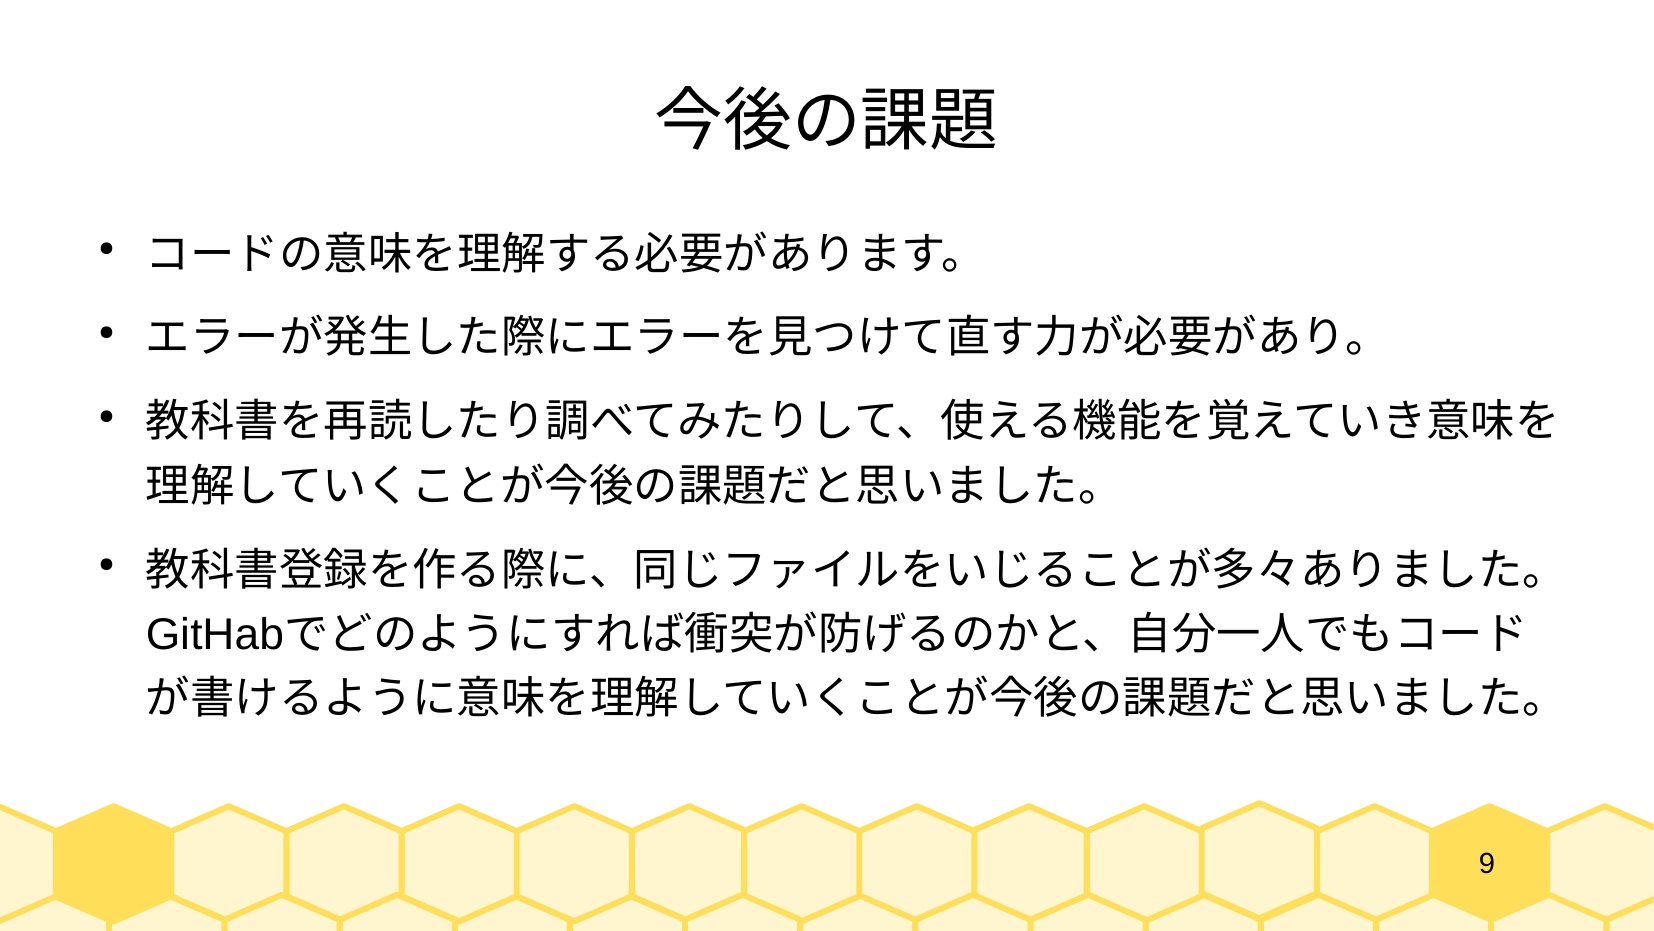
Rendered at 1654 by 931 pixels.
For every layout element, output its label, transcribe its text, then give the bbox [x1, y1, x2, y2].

title 今後の課題 [82, 37, 1571, 193]
list コードの意味を理解する必要があります。 エラーが発生した際にエラーを見つけて直す力が必要があり。 教科書を再読したり調べてみたりして、使える機能を覚えていき意味を理解していくことが今後の課題だと思いました。 教科書登録を作る際に、同じファイルをいじることが多々ありました。GitHabでどのようにすれば衝突が防げるのかと、自分一人でもコードが書けるように意味を理解していくことが今後の課題だと思いました。 [82, 217, 1571, 758]
